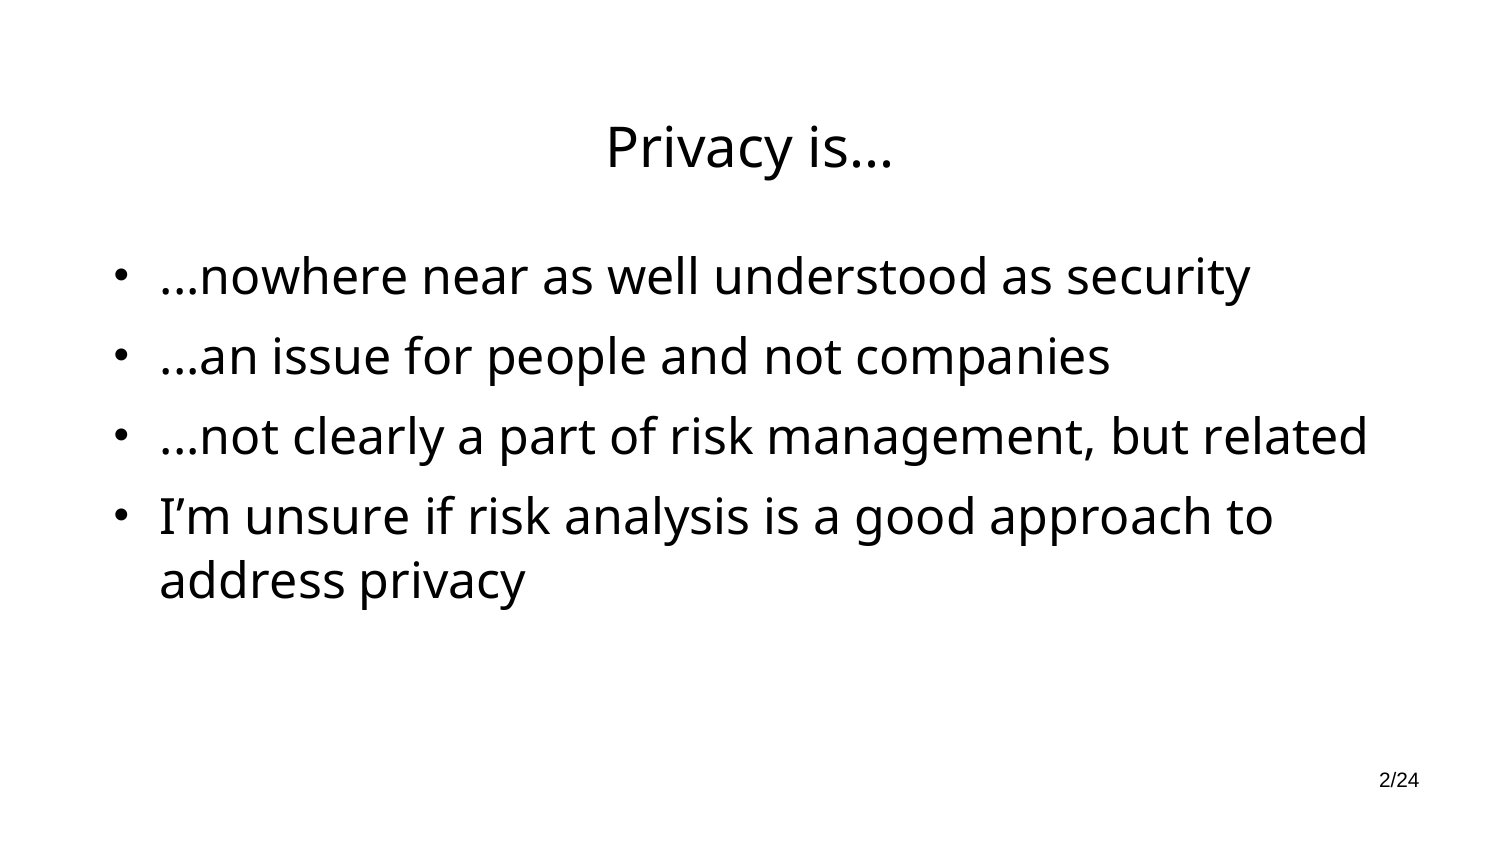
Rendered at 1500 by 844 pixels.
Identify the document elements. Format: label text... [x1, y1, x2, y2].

title Privacy is... [112, 74, 1388, 216]
list ...nowhere near as well understood as security ...an issue for people and not companies ...not clearly a part of risk management, but related I’m unsure if risk analysis is a good approach to address privacy [112, 243, 1388, 751]
